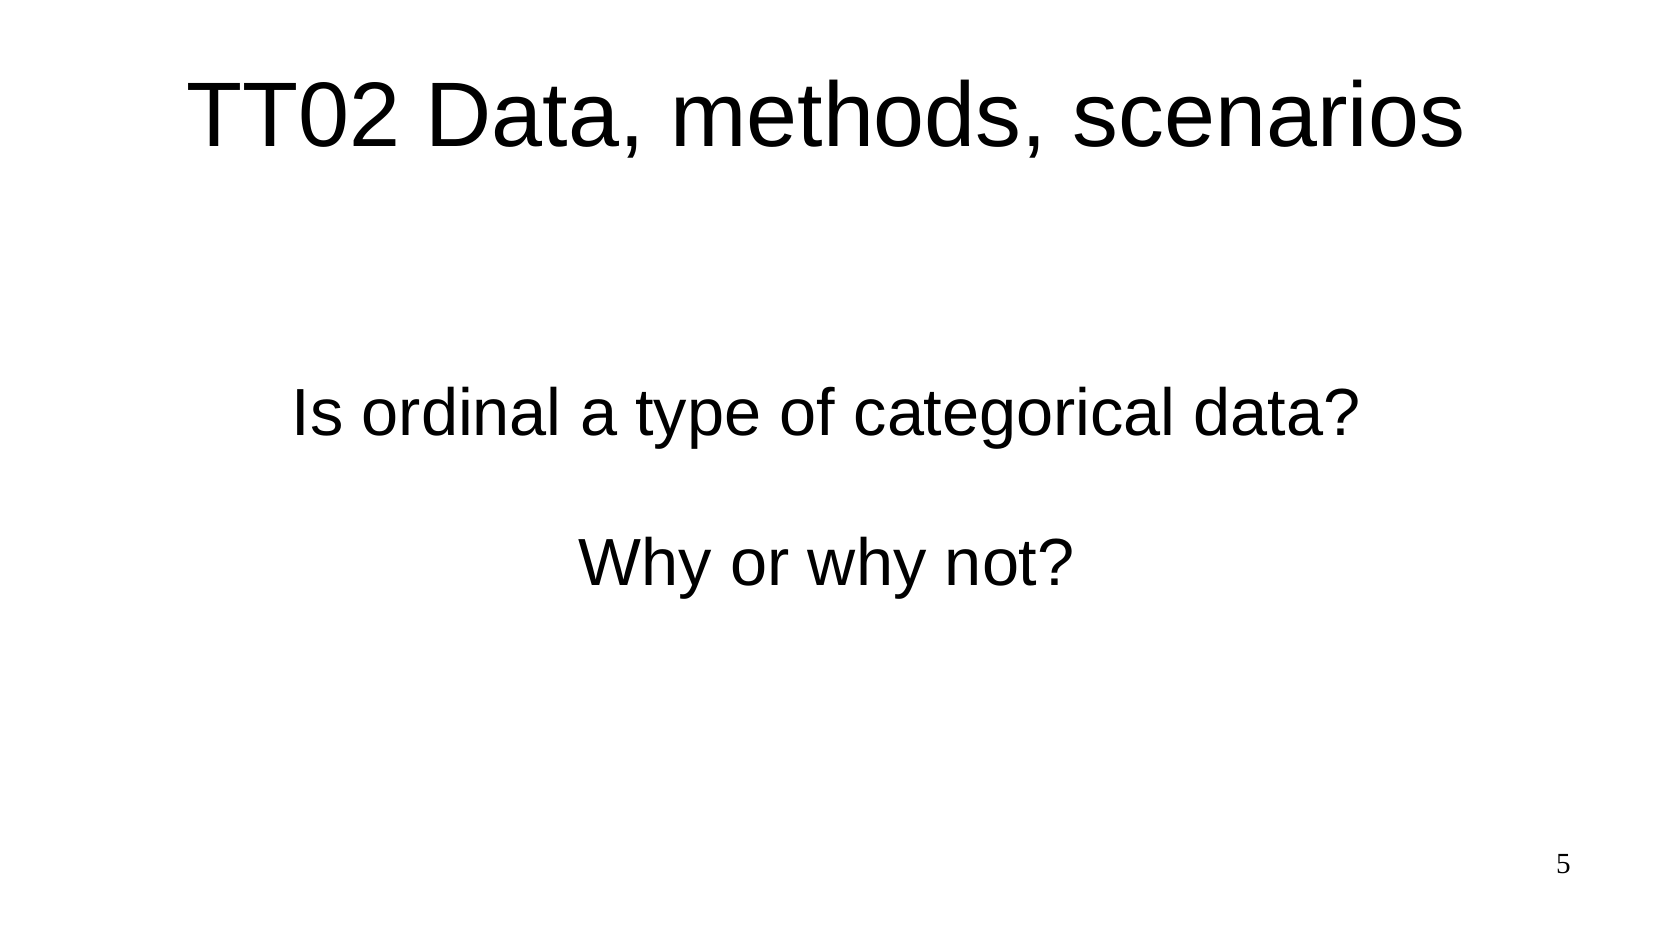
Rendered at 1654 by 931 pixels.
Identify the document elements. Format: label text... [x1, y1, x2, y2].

title TT02 Data, methods, scenarios [82, 37, 1571, 193]
subtitle Is ordinal a type of categorical data? Why or why not? [82, 217, 1571, 758]
